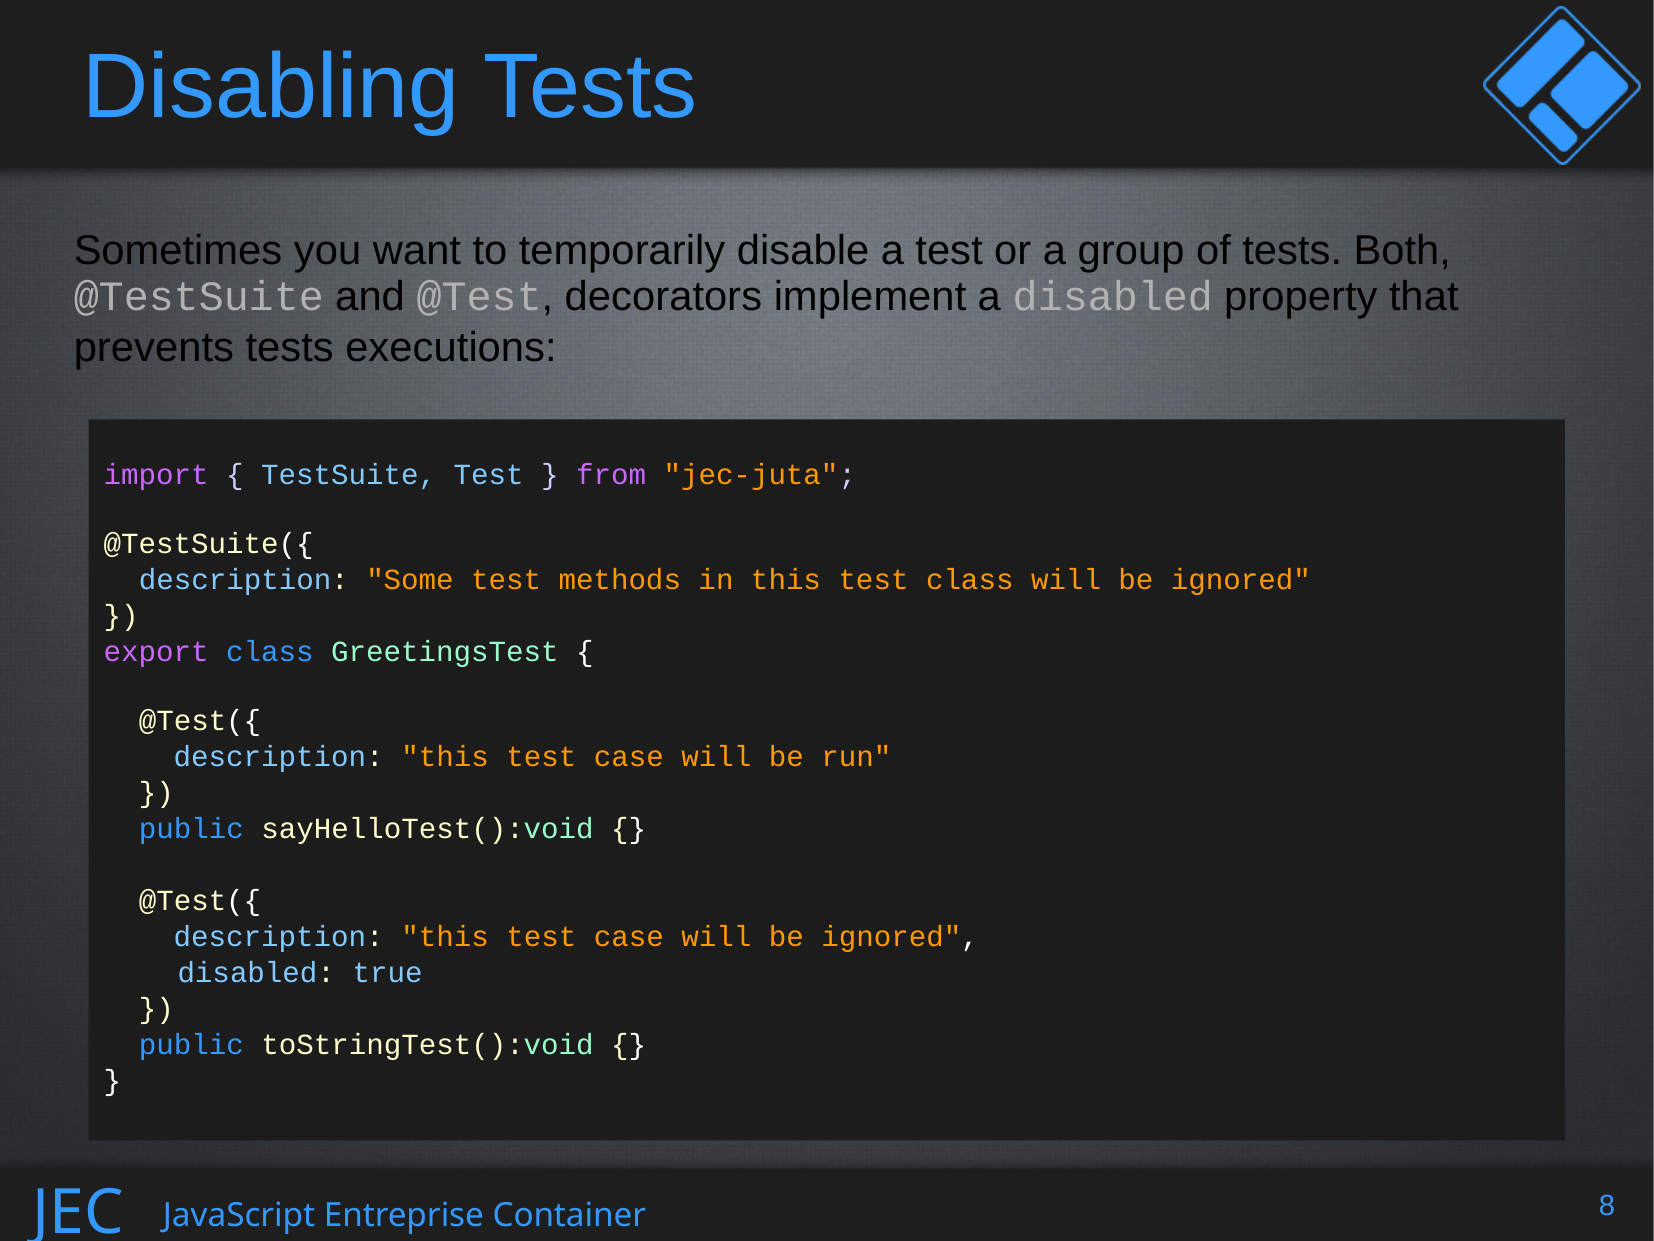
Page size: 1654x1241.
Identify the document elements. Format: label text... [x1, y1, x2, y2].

text_box Sometimes you want to temporarily disable a test or a group of tests. Both, @TestSuite and @Test, decorators implement a disabled property that prevents tests executions: [59, 219, 1595, 377]
text_box 8 [744, 1181, 1630, 1229]
text_box JEC [17, 1159, 149, 1241]
text_box JavaScript Entreprise Container [148, 1183, 651, 1241]
picture [0, 0, 1654, 1241]
text_box import { TestSuite, Test } from "jec-juta"; @TestSuite({ description: "Some test methods in this test class will be ignored" }) export class GreetingsTest { @Test({ description: "this test case will be run" }) public sayHelloTest():void {} @Test({ description: "this test case will be ignored", disabled: true }) public toStringTest():void {} } [88, 419, 1565, 1106]
title Disabling Tests [82, 23, 1441, 147]
